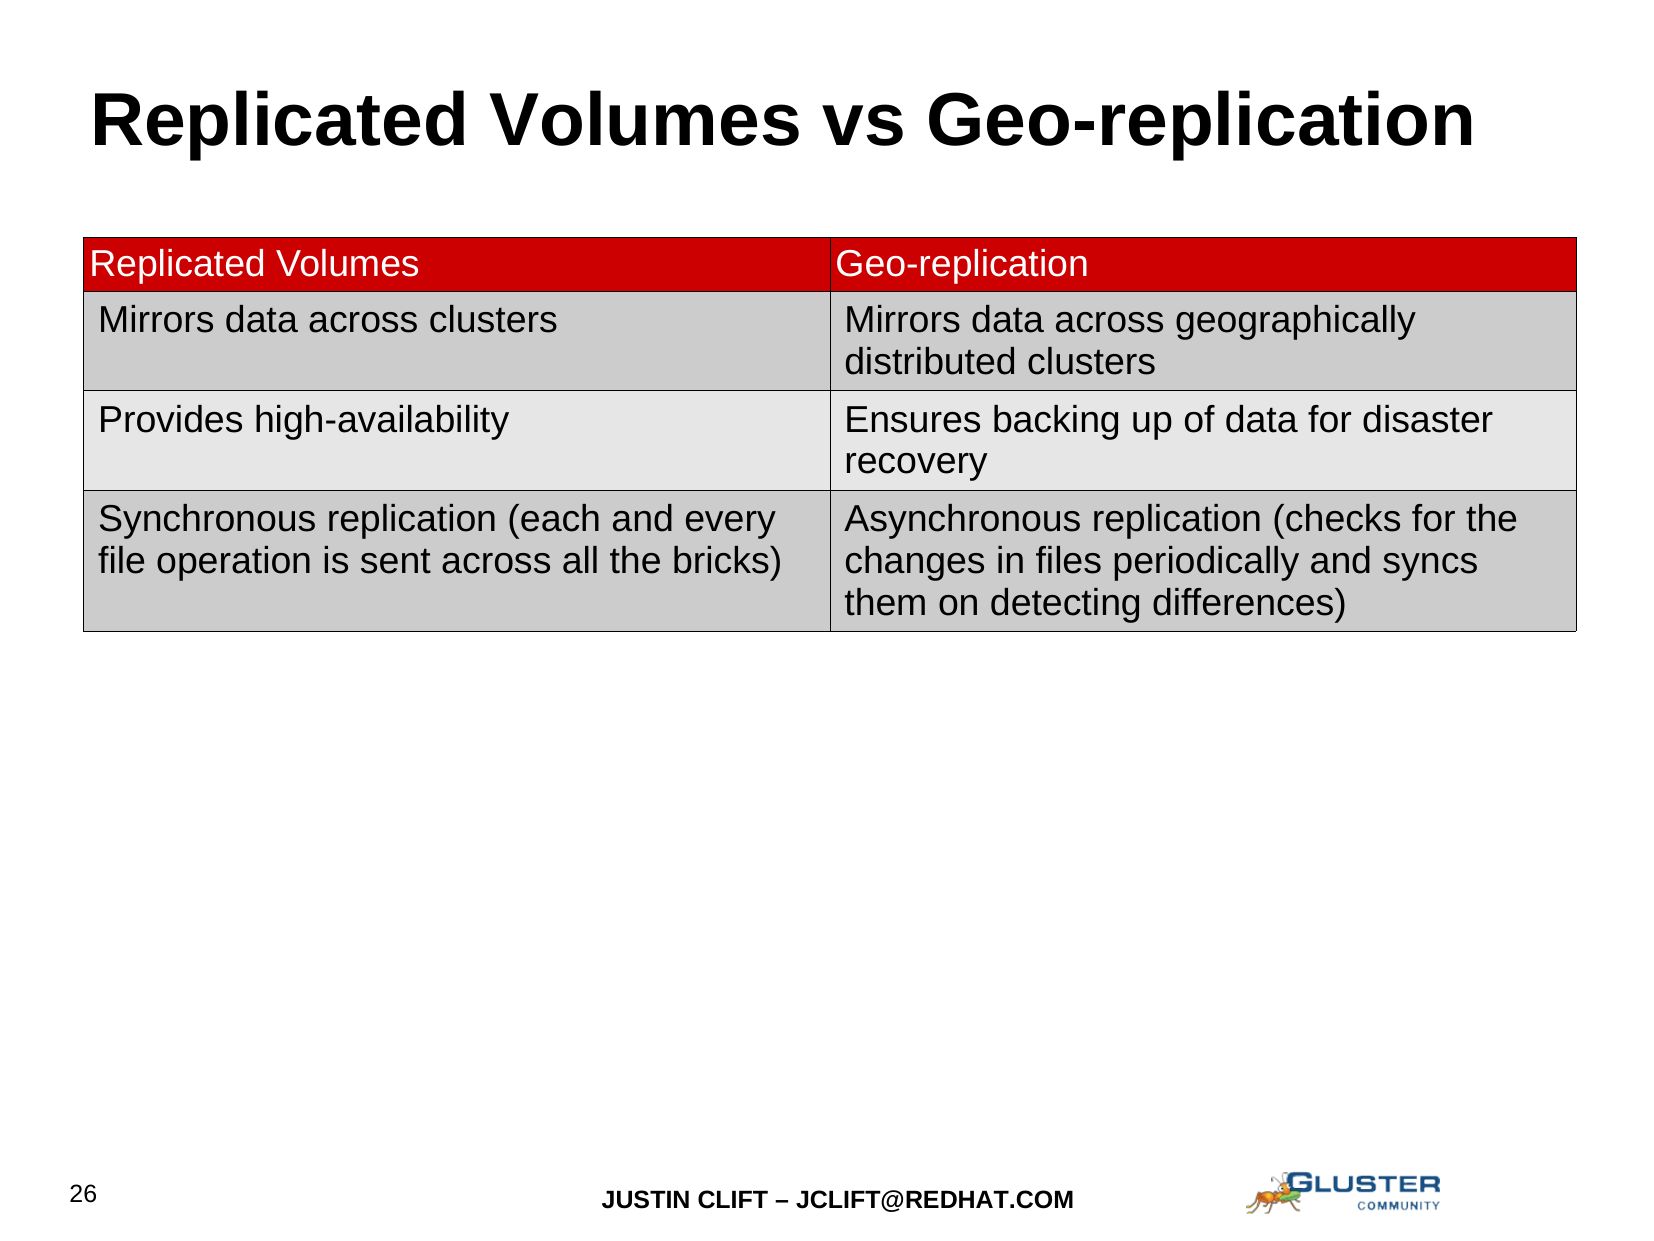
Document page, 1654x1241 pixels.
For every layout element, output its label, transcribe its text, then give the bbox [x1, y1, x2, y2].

table_cell Ensures backing up of data for disaster recovery [831, 391, 1576, 490]
picture [1246, 1170, 1440, 1215]
table_cell Synchronous replication (each and every file operation is sent across all the bricks) [84, 491, 830, 631]
table_cell Provides high-availability [84, 391, 830, 490]
table_cell Mirrors data across geographically distributed clusters [831, 292, 1576, 390]
table_header Geo-replication [831, 238, 1576, 291]
title Replicated Volumes vs Geo-replication [90, 15, 1579, 223]
table_cell Mirrors data across clusters [84, 292, 830, 390]
table_header Replicated Volumes [84, 238, 830, 291]
table_cell Asynchronous replication (checks for the changes in files periodically and syncs them on detecting differences) [831, 491, 1576, 631]
